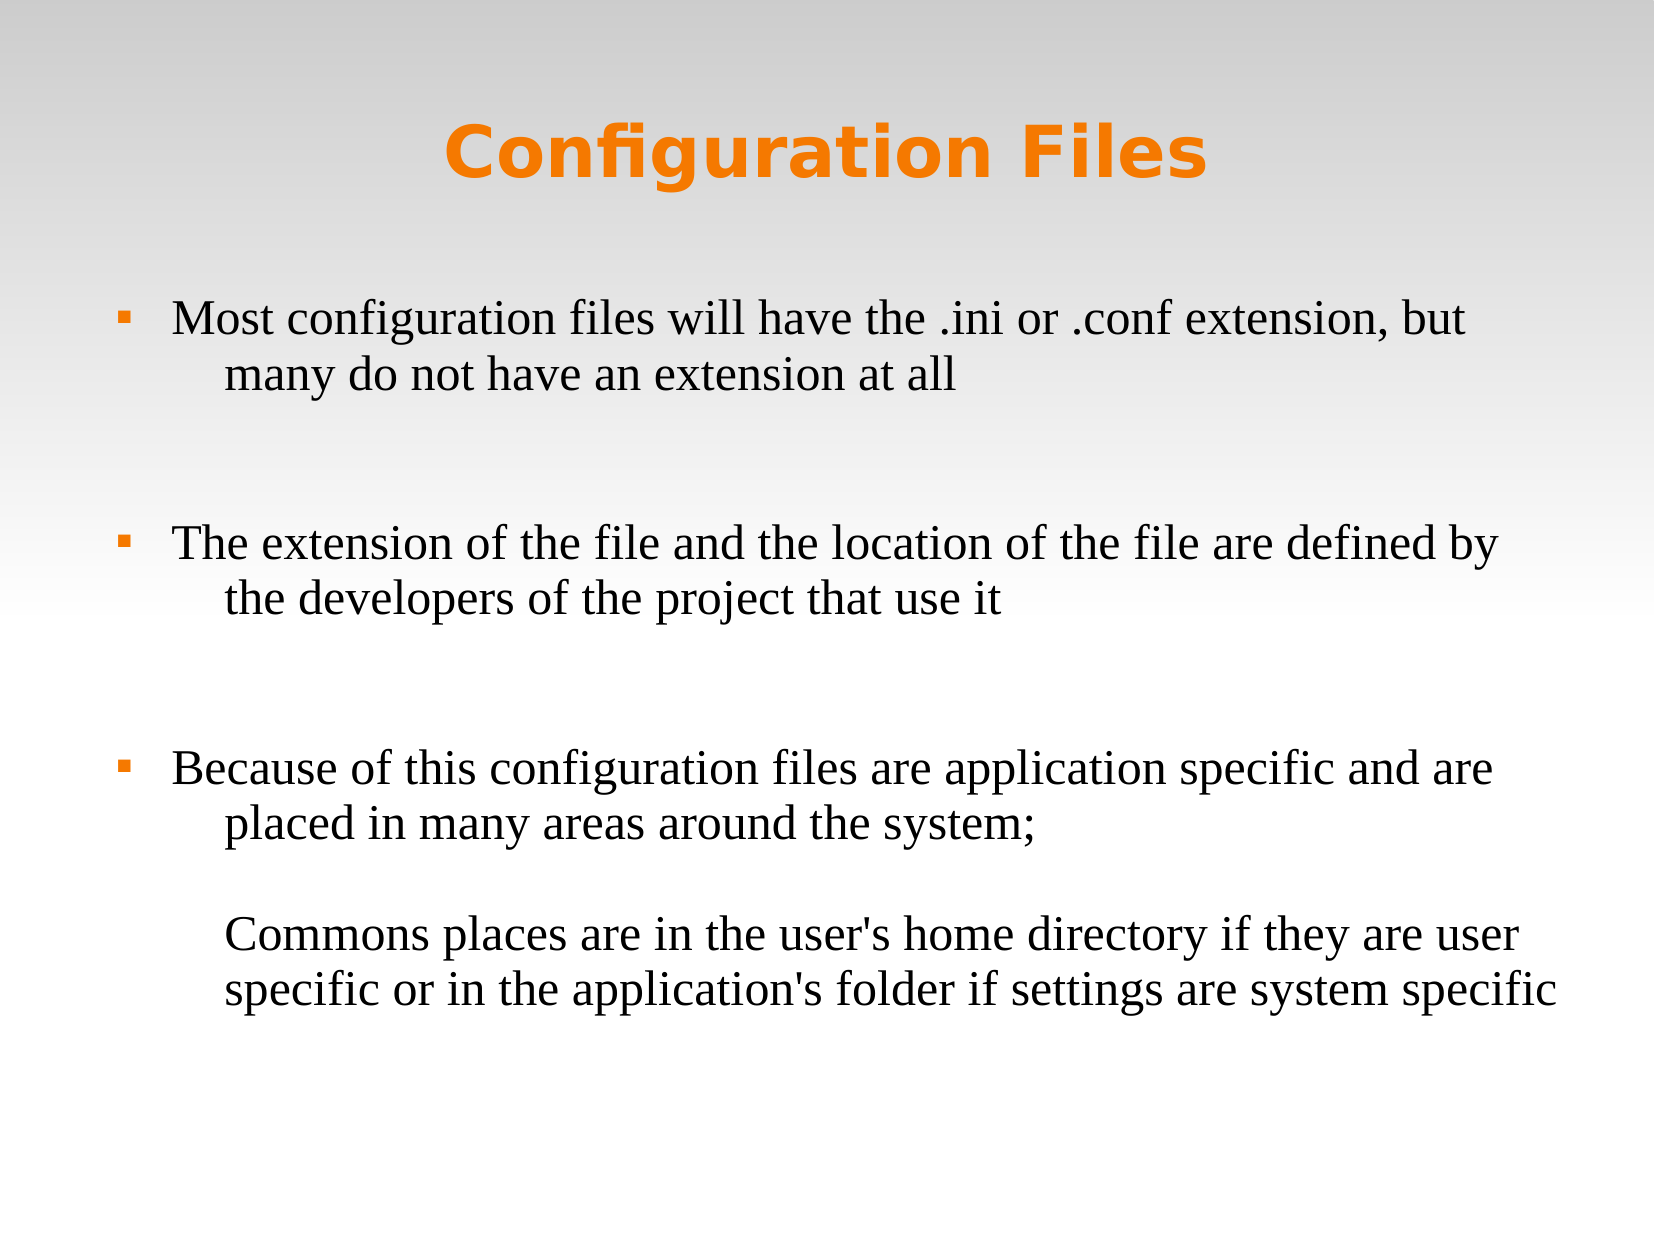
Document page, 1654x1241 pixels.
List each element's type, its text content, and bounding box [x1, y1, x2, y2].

list Most configuration files will have the .ini or .conf extension, but many do not have an extension at all The extension of the file and the location of the file are defined by the developers of the project that use it Because of this configuration files are application specific and are placed in many areas around the system; Commons places are in the user's home directory if they are user specific or in the application's folder if settings are system specific [82, 290, 1571, 1109]
title Configuration Files [82, 49, 1571, 257]
